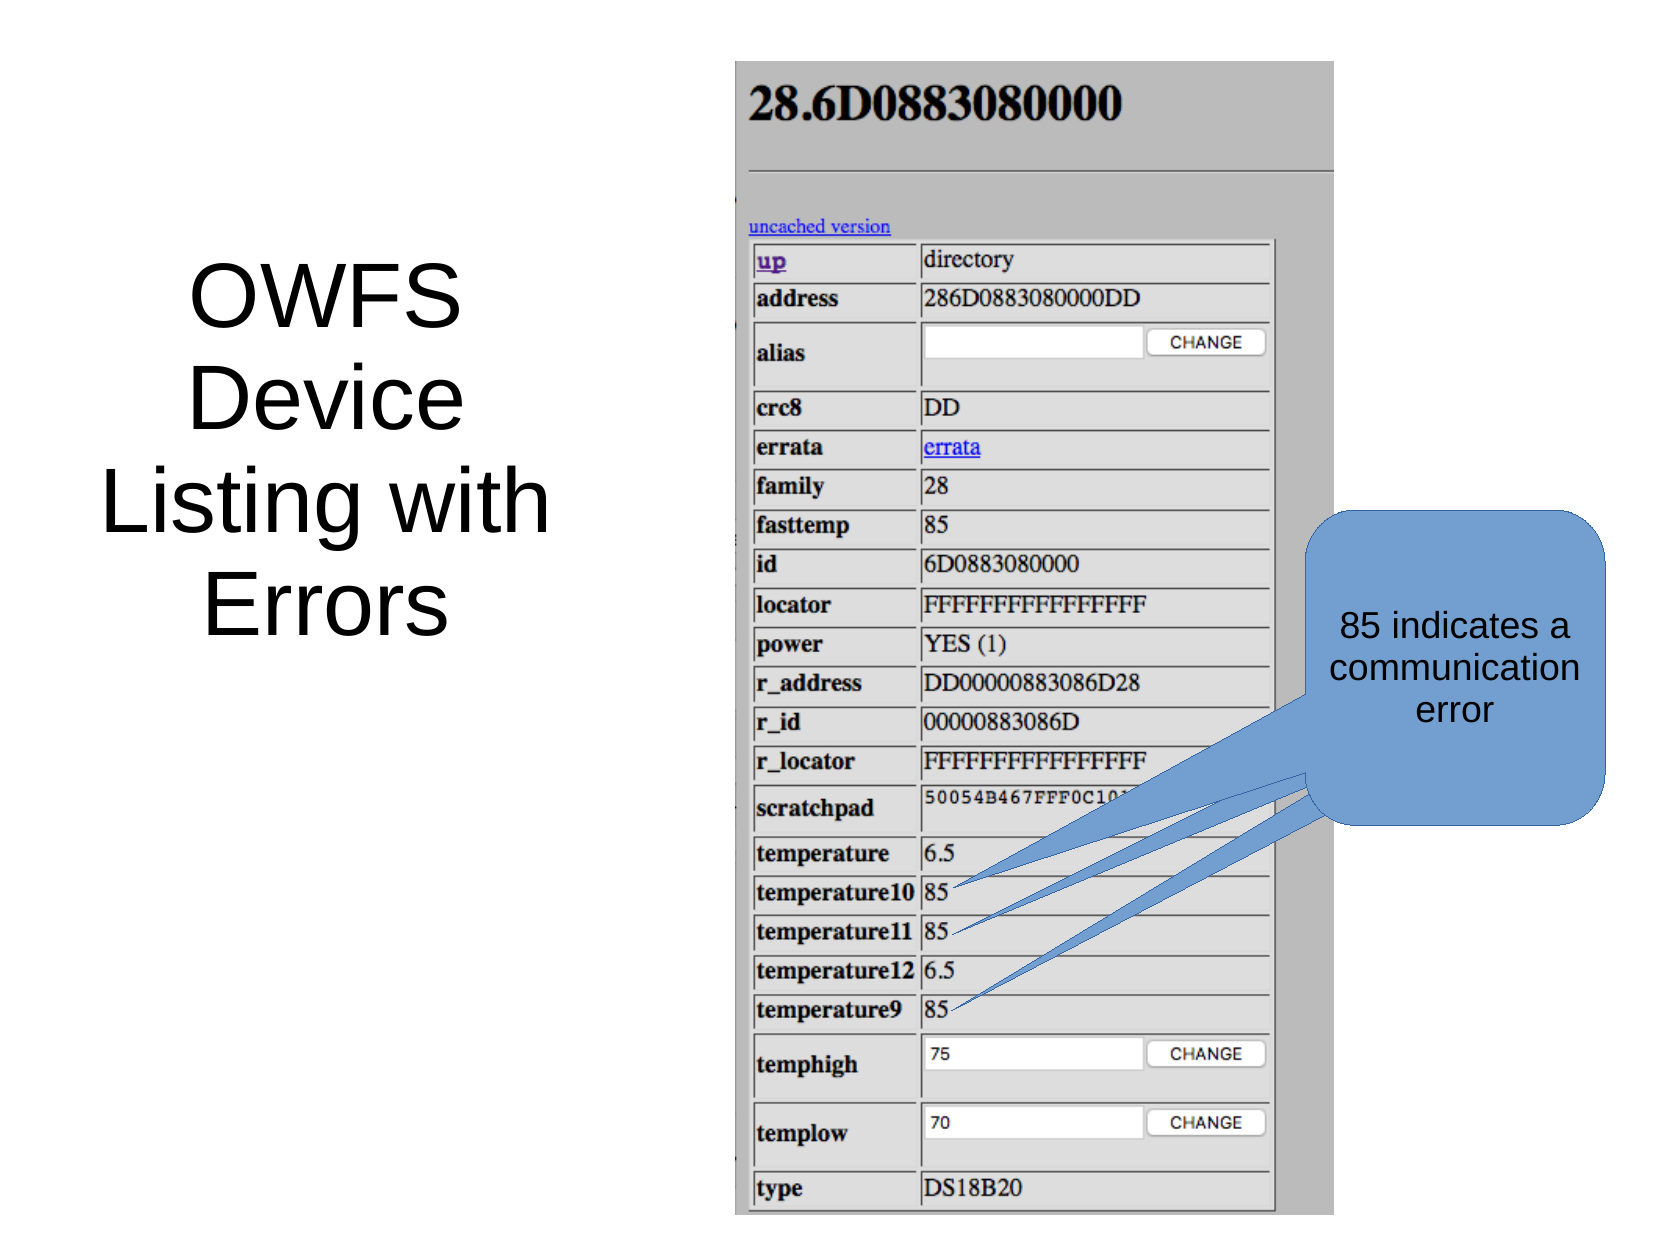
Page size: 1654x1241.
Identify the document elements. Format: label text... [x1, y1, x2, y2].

text_box [952, 774, 1306, 935]
text_box 85 indicates a communication error [953, 510, 1606, 888]
title OWFS Device Listing with Errors [82, 0, 571, 901]
text_box [951, 794, 1325, 1011]
picture [735, 61, 1334, 1216]
